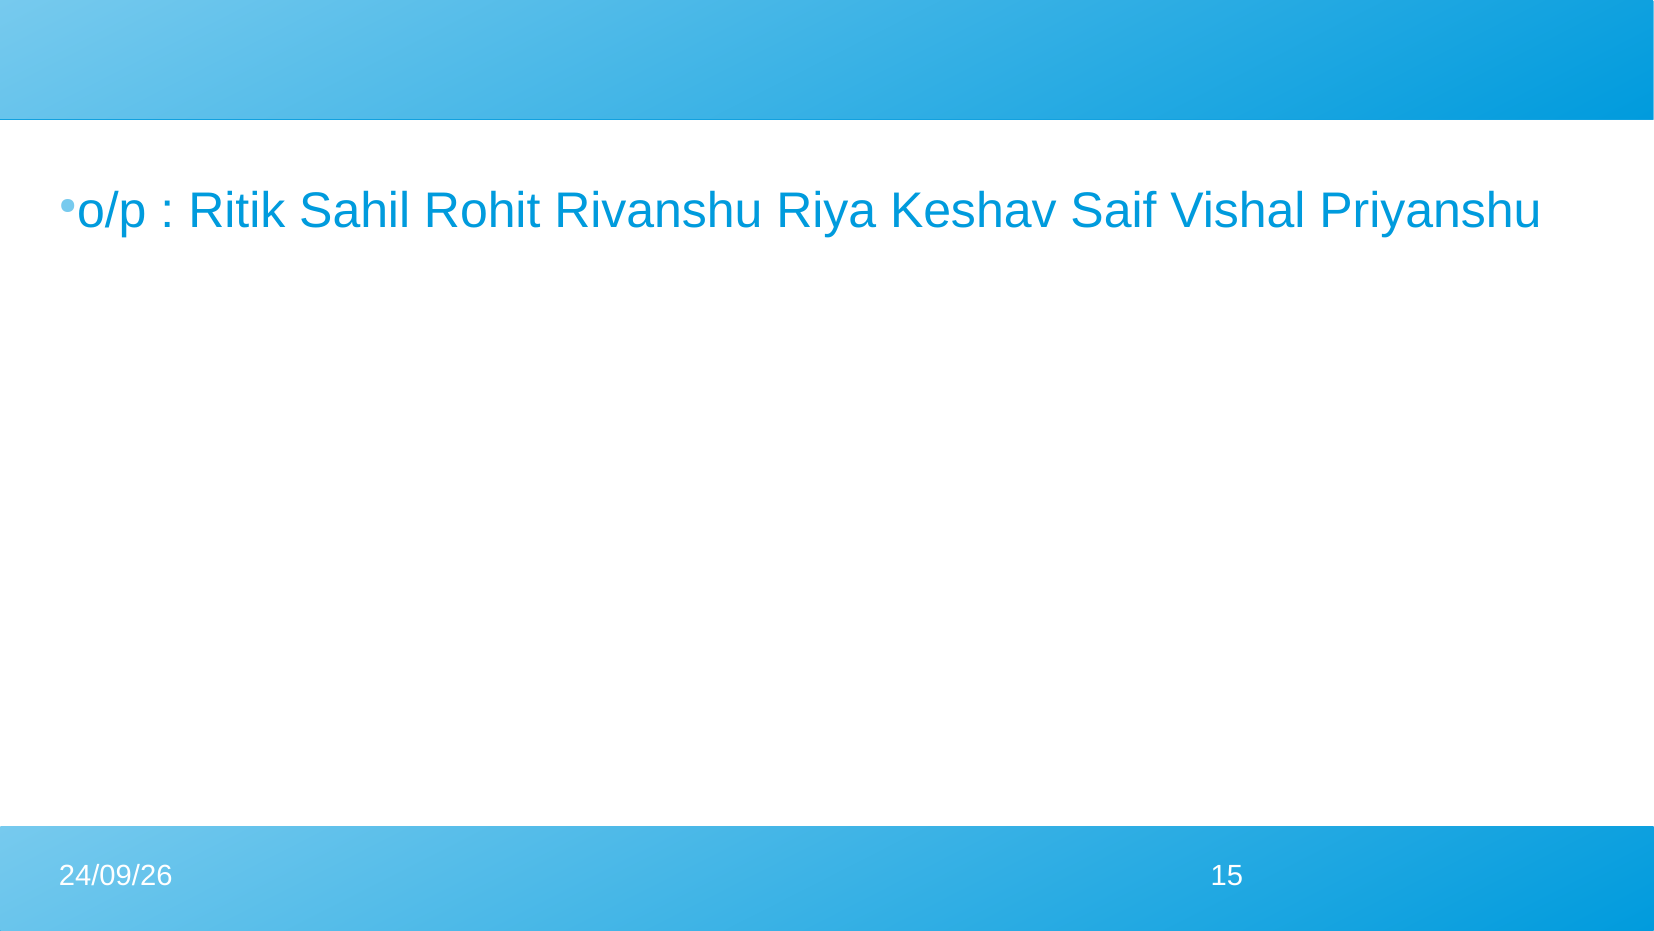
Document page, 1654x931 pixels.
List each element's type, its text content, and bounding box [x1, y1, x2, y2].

list o/p : Ritik Sahil Rohit Rivanshu Riya Keshav Saif Vishal Priyanshu [59, 177, 1595, 768]
text_box [1210, 856, 1595, 916]
text_box 21-08-2023 [59, 856, 443, 916]
